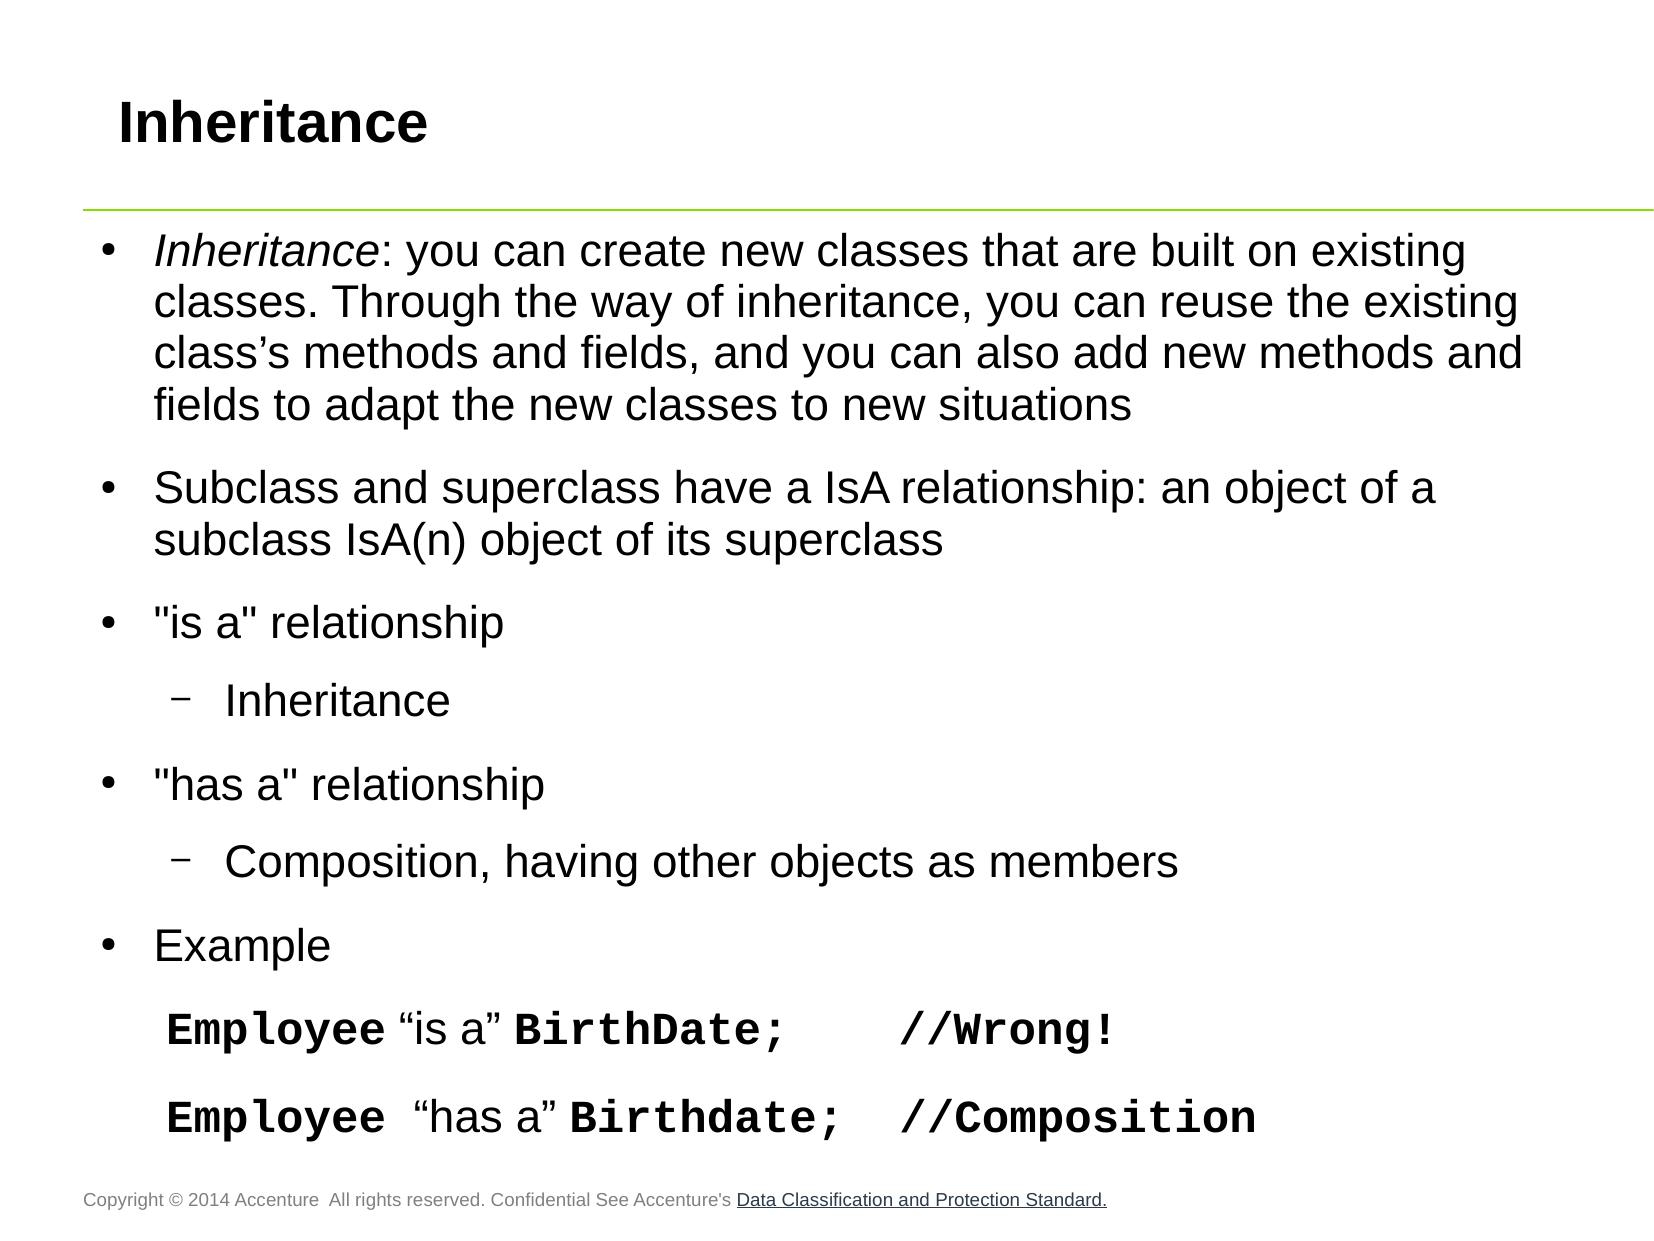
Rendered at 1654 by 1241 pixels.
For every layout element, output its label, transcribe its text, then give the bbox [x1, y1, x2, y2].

title Inheritance [82, 49, 1571, 196]
list Inheritance: you can create new classes that are built on existing classes. Through the way of inheritance, you can reuse the existing class’s methods and fields, and you can also add new methods and fields to adapt the new classes to new situations Subclass and superclass have a IsA relationship: an object of a subclass IsA(n) object of its superclass "is a" relationship Inheritance "has a" relationship Composition, having other objects as members Example Employee “is a” BirthDate; //Wrong! Employee “has a” Birthdate; //Composition [82, 225, 1538, 1186]
